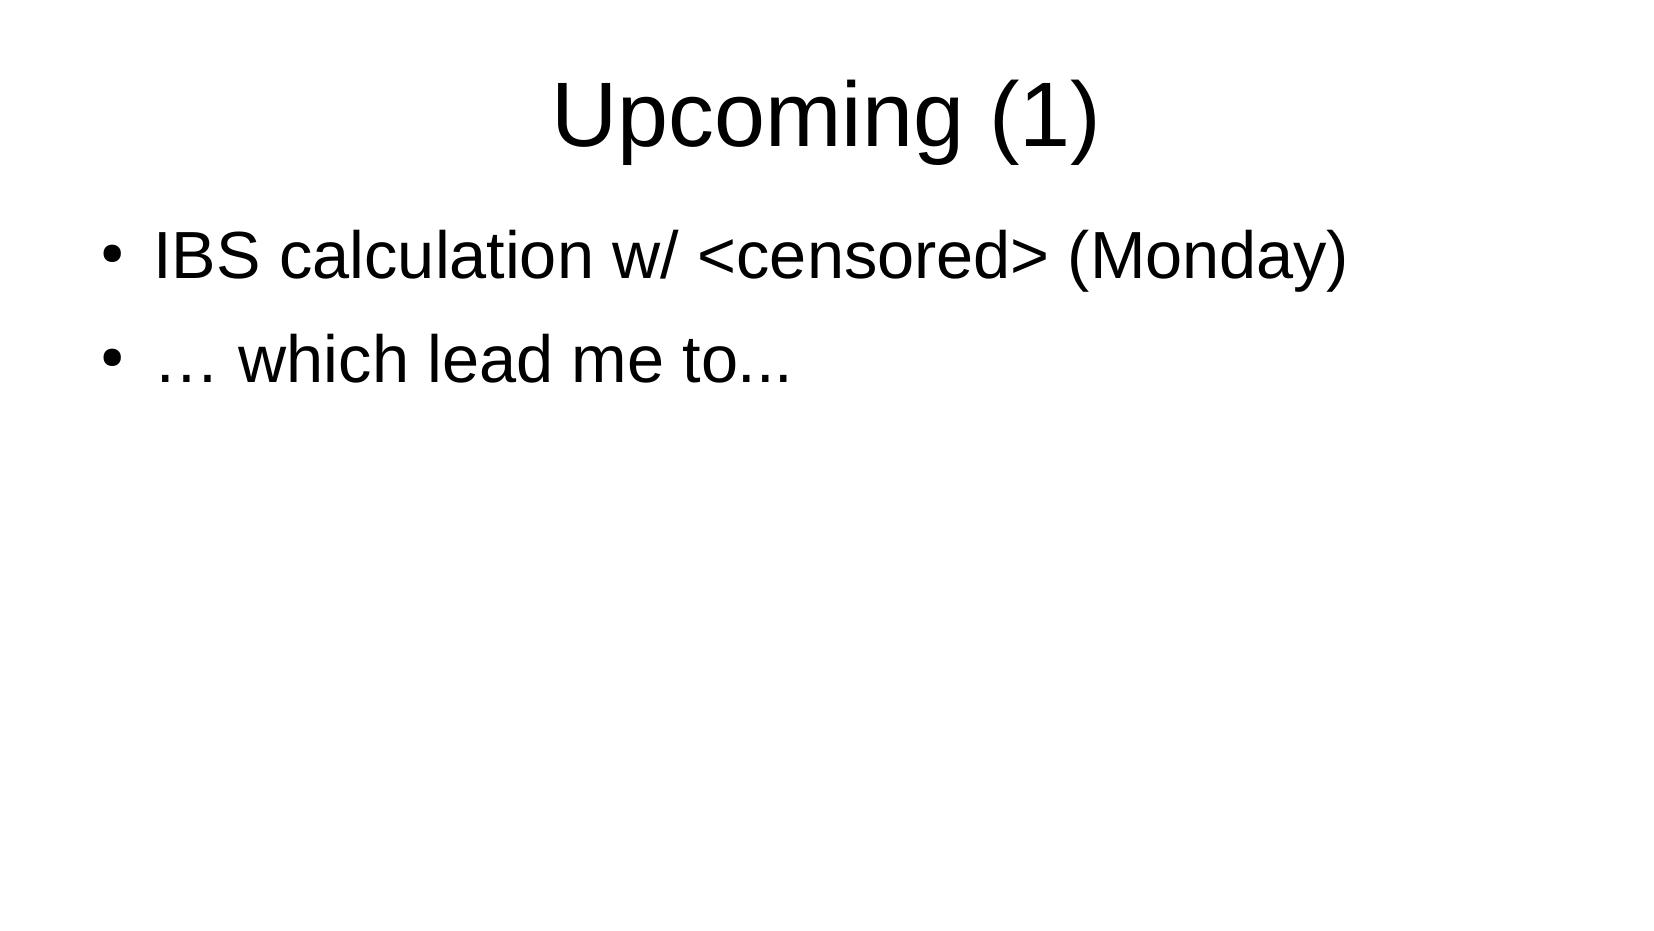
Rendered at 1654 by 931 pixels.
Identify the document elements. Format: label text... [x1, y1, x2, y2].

title Upcoming (1) [82, 37, 1571, 193]
list IBS calculation w/ <censored> (Monday) … which lead me to... [82, 217, 1571, 758]
